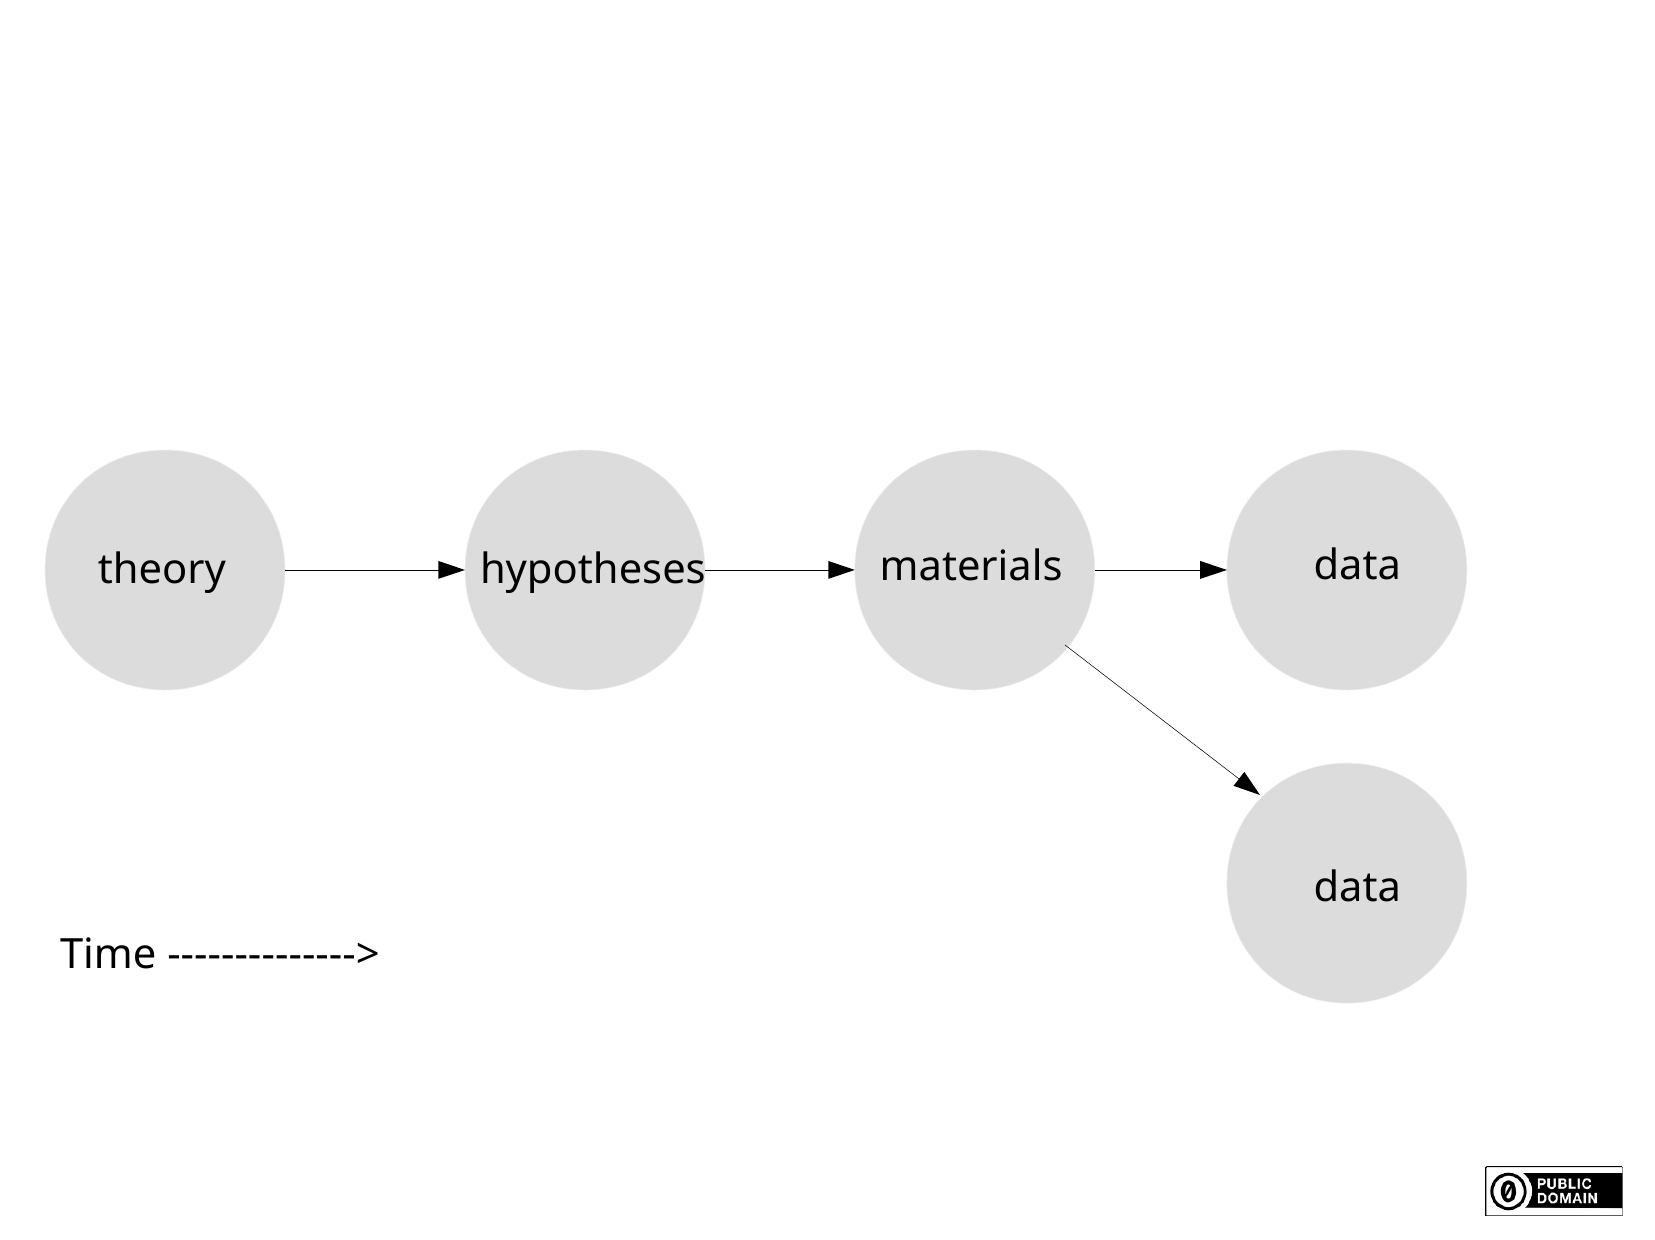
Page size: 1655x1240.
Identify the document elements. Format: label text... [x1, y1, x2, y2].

text_box [1231, 596, 1463, 689]
text_box [46, 451, 280, 689]
text_box [1232, 764, 1462, 852]
text_box [1485, 1167, 1623, 1215]
text_box [856, 451, 1091, 689]
text_box hypotheses [465, 534, 727, 600]
text_box materials [864, 531, 1126, 598]
text_box data [1226, 852, 1489, 918]
text_box [471, 451, 699, 534]
text_box [438, 560, 465, 579]
text_box [470, 600, 700, 689]
text_box Time --------------> [45, 919, 452, 986]
text_box theory [82, 534, 345, 600]
text_box [1233, 771, 1261, 796]
text_box data [1226, 529, 1489, 596]
text_box [1200, 560, 1226, 579]
text_box [828, 560, 855, 579]
text_box [1233, 918, 1461, 1002]
text_box [1235, 451, 1459, 529]
